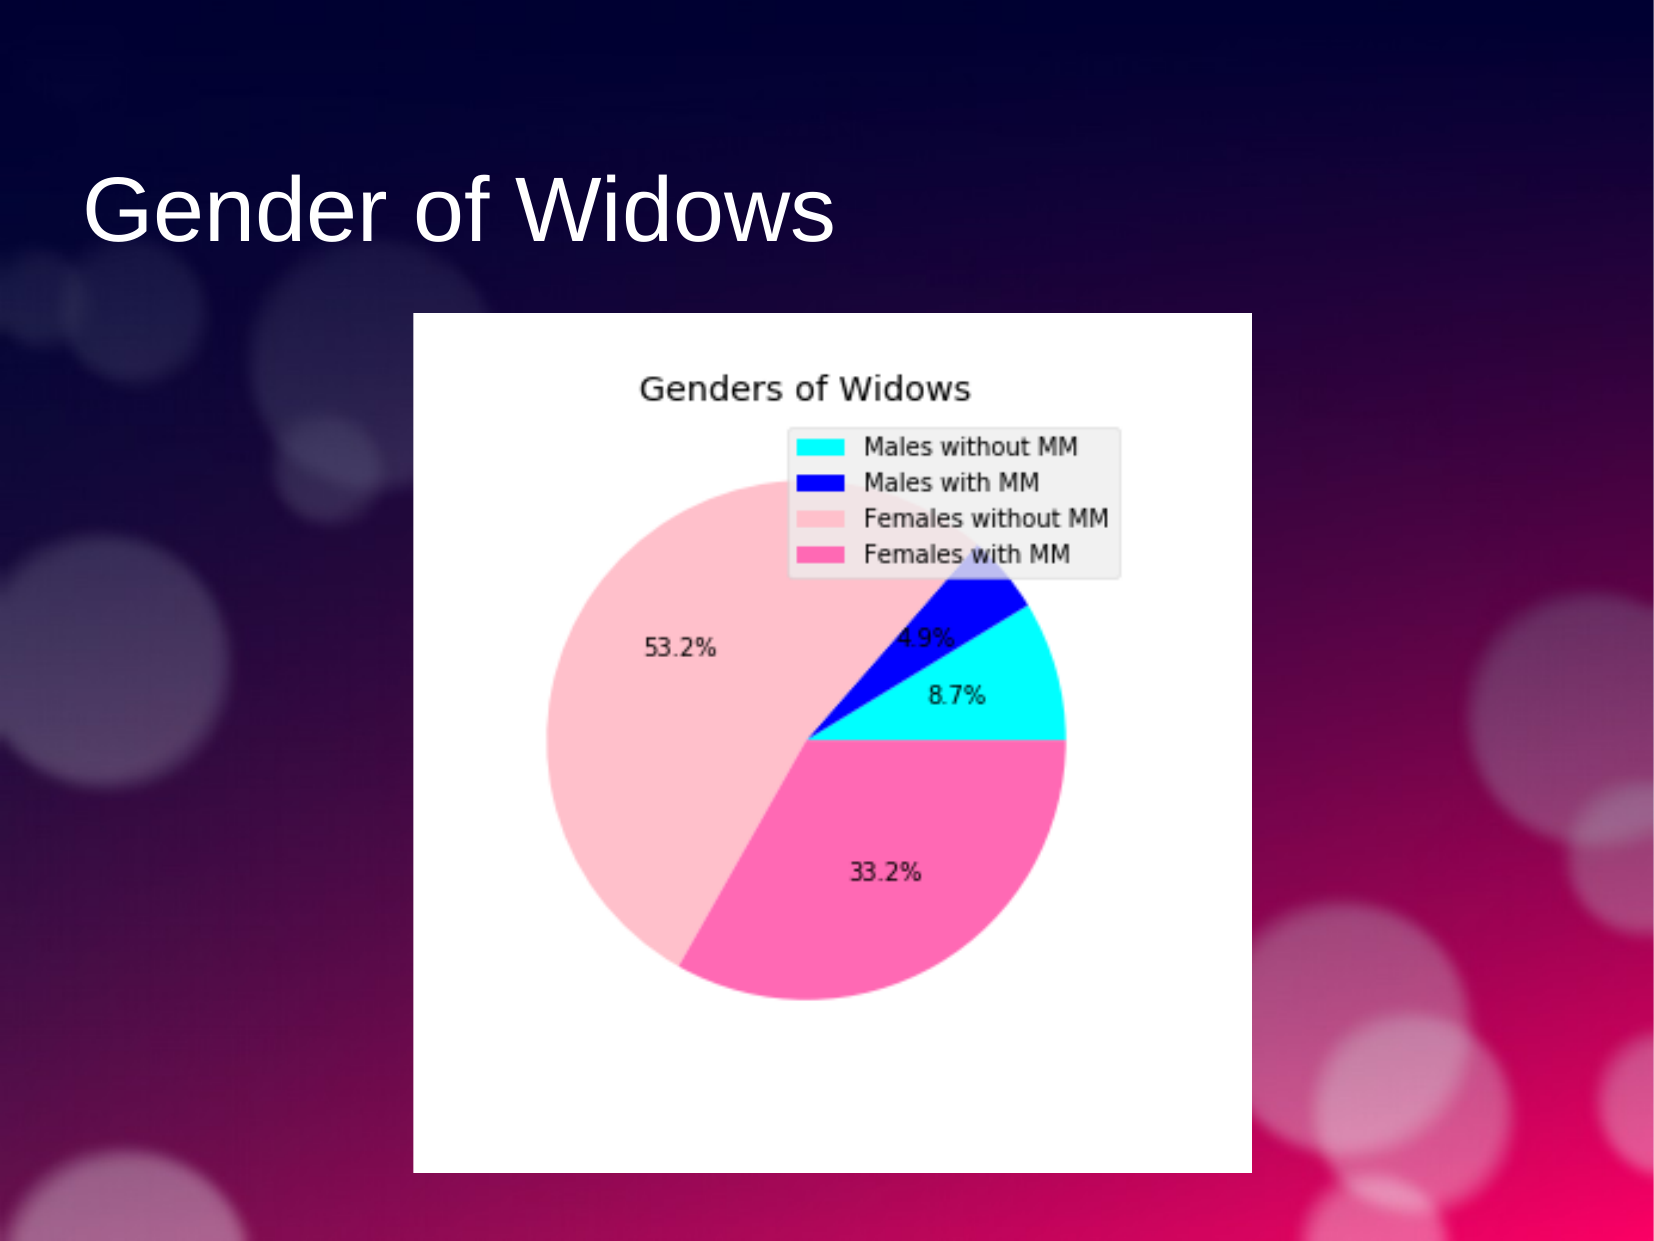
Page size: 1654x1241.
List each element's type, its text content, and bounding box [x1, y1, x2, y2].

title Gender of Widows [82, 106, 1571, 314]
picture [0, 0, 1654, 1241]
